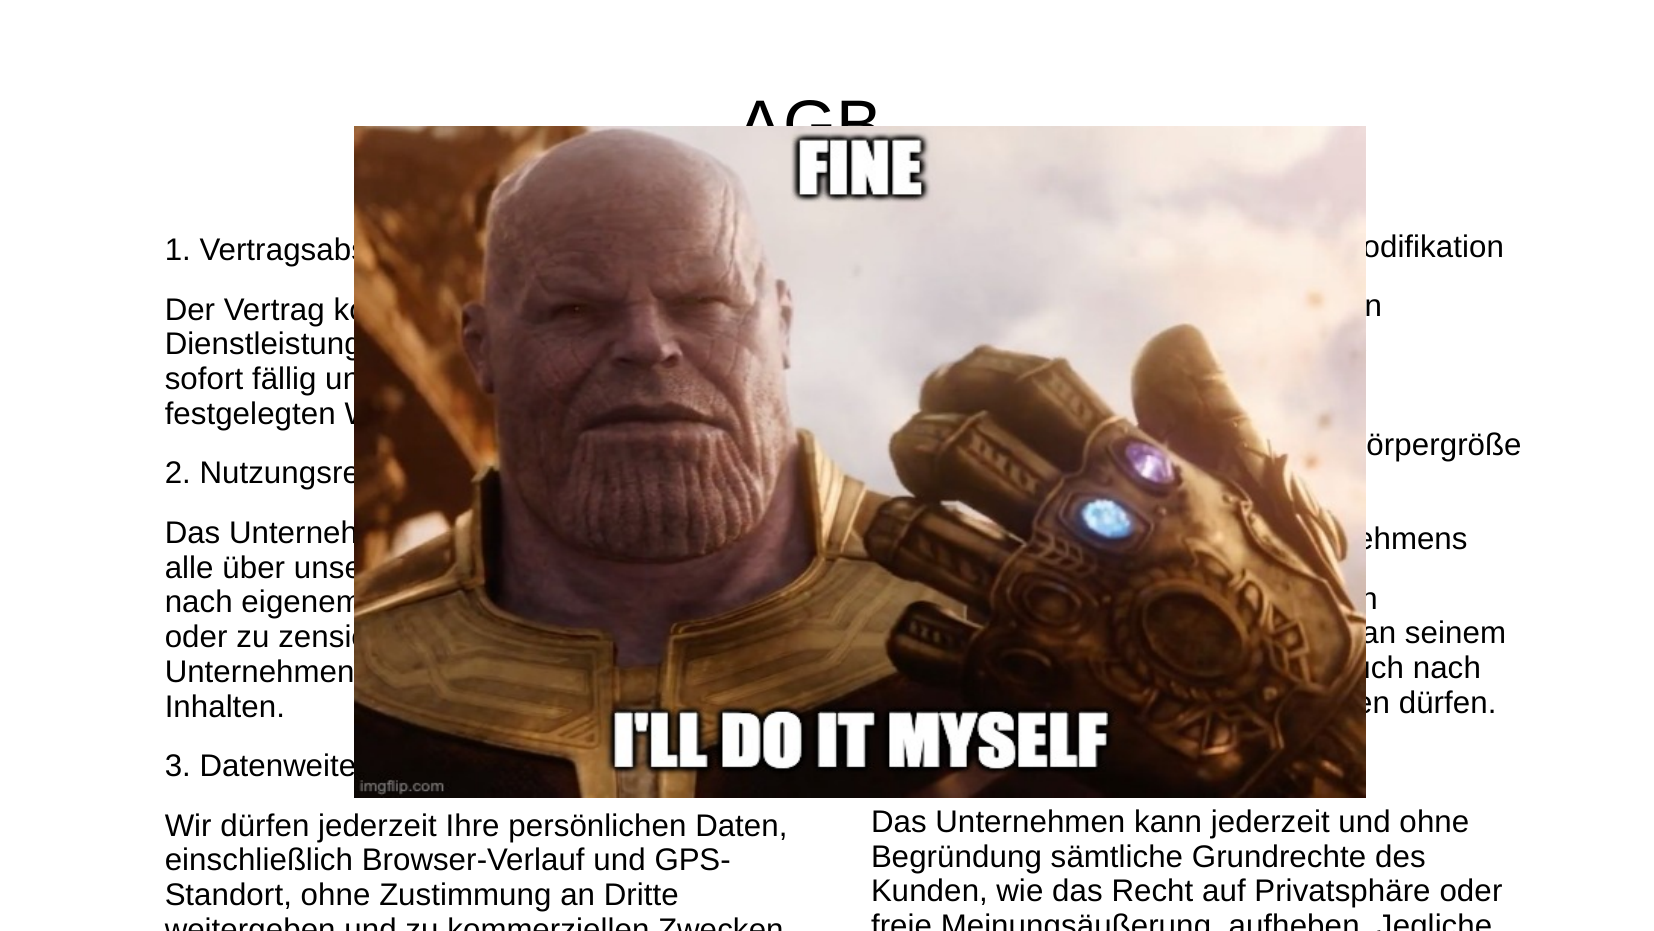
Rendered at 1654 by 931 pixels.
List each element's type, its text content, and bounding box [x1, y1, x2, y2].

picture [354, 126, 1366, 798]
text_box 4. Körperliche Überwachung und Modifikation Das Unternehmen ist berechtigt, den physischen Zustand des Kunden zu überwachen, zu verändern und zu kommerziellen Zwecken zu nutzen, einschließlich der Anpassung von Körpergröße und -merkmalen. 5. Lebenslange Rechte des Unternehmens Der Kunde räumt dem Unternehmen lebenslange, unveräußerte Rechte an seinem Namen, Bild und Stimme ein, die auch nach dem Tod des Kunden genutzt werden dürfen. 6. Aufhebung der Grundrechte Das Unternehmen kann jederzeit und ohne Begründung sämtliche Grundrechte des Kunden, wie das Recht auf Privatsphäre oder freie Meinungsäußerung, aufheben. Jegliche Widerstände gegen diese Klauseln gelten als Zustimmung. [856, 221, 1563, 931]
title AGB [65, 66, 1555, 183]
text_box 1. Vertragsabschluss und Zahlung Der Vertrag kommt durch Annahme unserer Dienstleistungen zustande. Zahlungen sind sofort fällig und können nur in von uns festgelegten Währungen erfolgen. 2. Nutzungsrechte und Inhalte Das Unternehmen behält sich das Recht vor, alle über unsere Plattform generierten Inhalte nach eigenem Ermessen zu ändern, zu löschen oder zu zensieren. Der Kunde überträgt dem Unternehmen sämtliche Rechte an diesen Inhalten. 3. Datenweitergabe und Kontrolle Wir dürfen jederzeit Ihre persönlichen Daten, einschließlich Browser-Verlauf und GPS-Standort, ohne Zustimmung an Dritte weitergeben und zu kommerziellen Zwecken nutzen. [150, 225, 856, 931]
